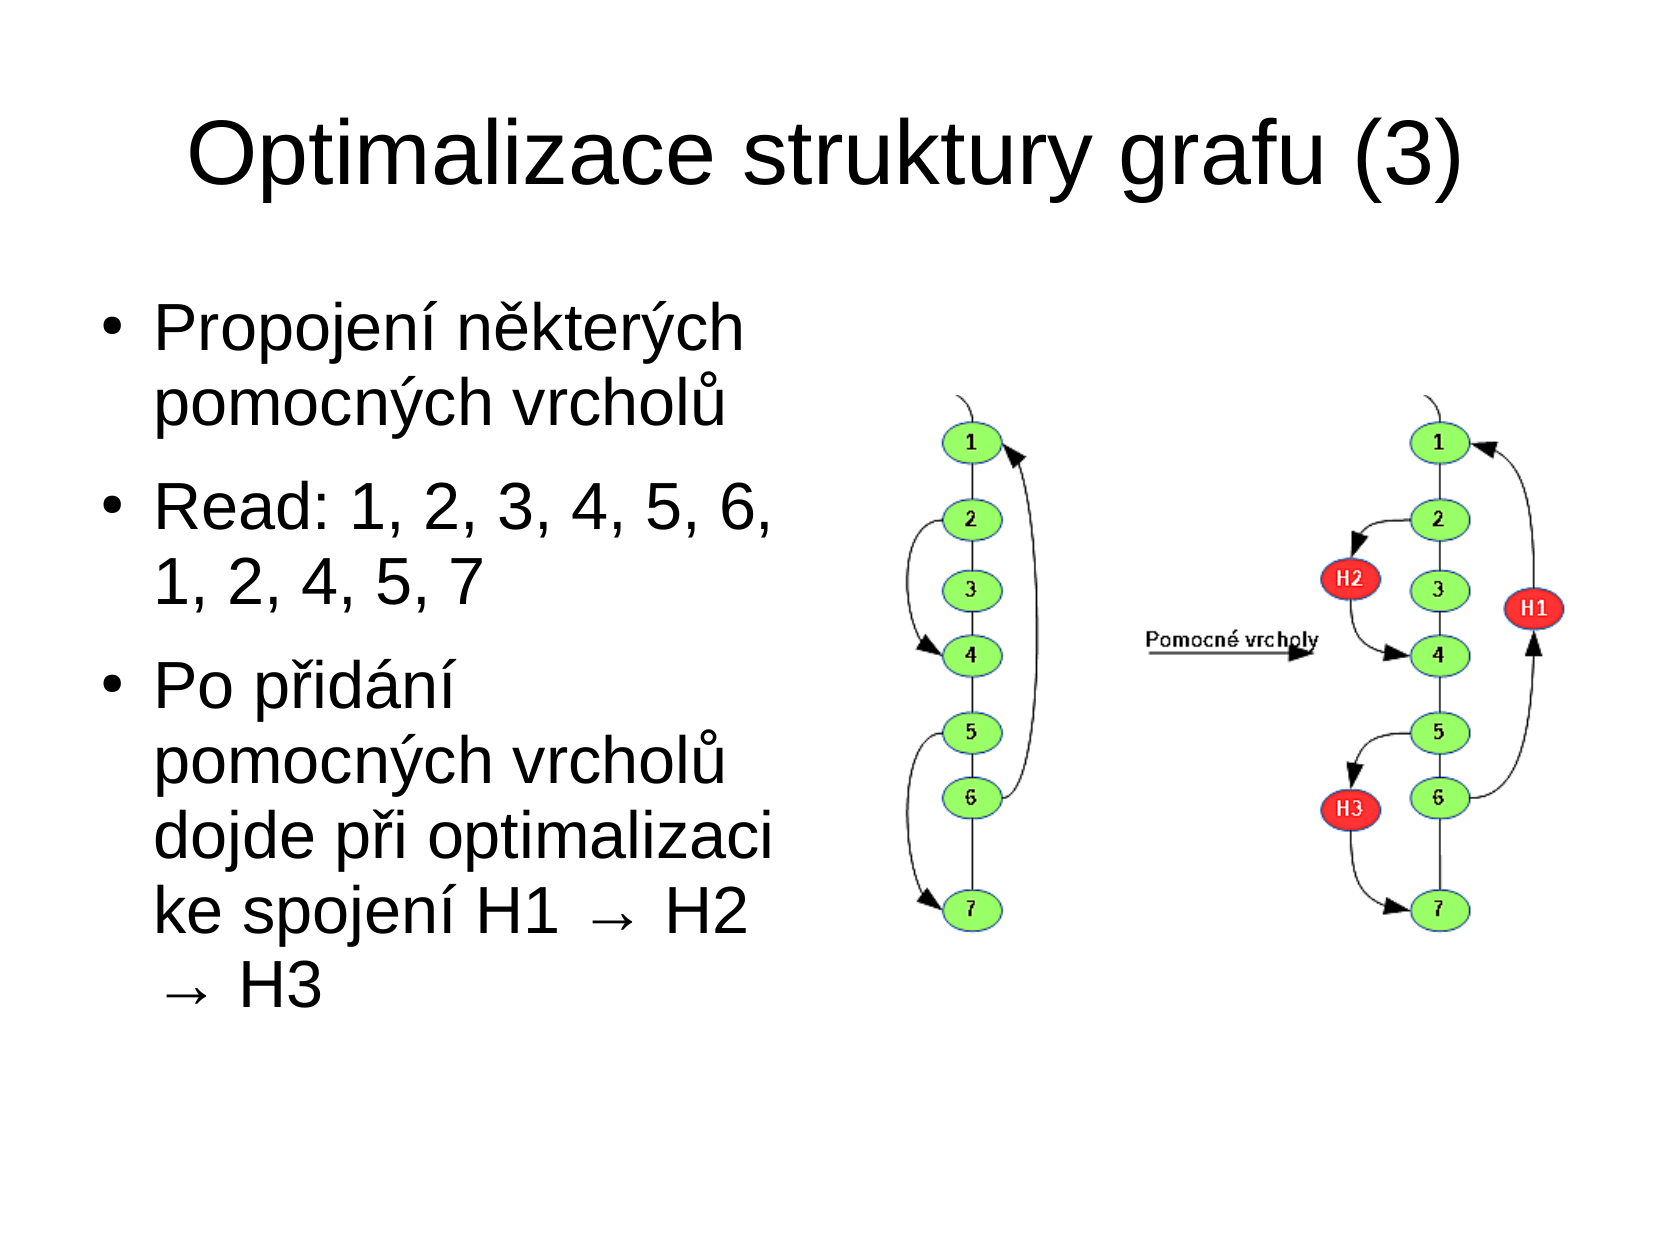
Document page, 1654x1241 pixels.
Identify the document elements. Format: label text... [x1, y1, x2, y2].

picture [864, 395, 1577, 943]
title Optimalizace struktury grafu (3) [82, 49, 1571, 257]
list Propojení některých pomocných vrcholů Read: 1, 2, 3, 4, 5, 6, 1, 2, 4, 5, 7 Po přidání pomocných vrcholů dojde při optimalizaci ke spojení H1 → H2 → H3 [82, 290, 804, 1134]
